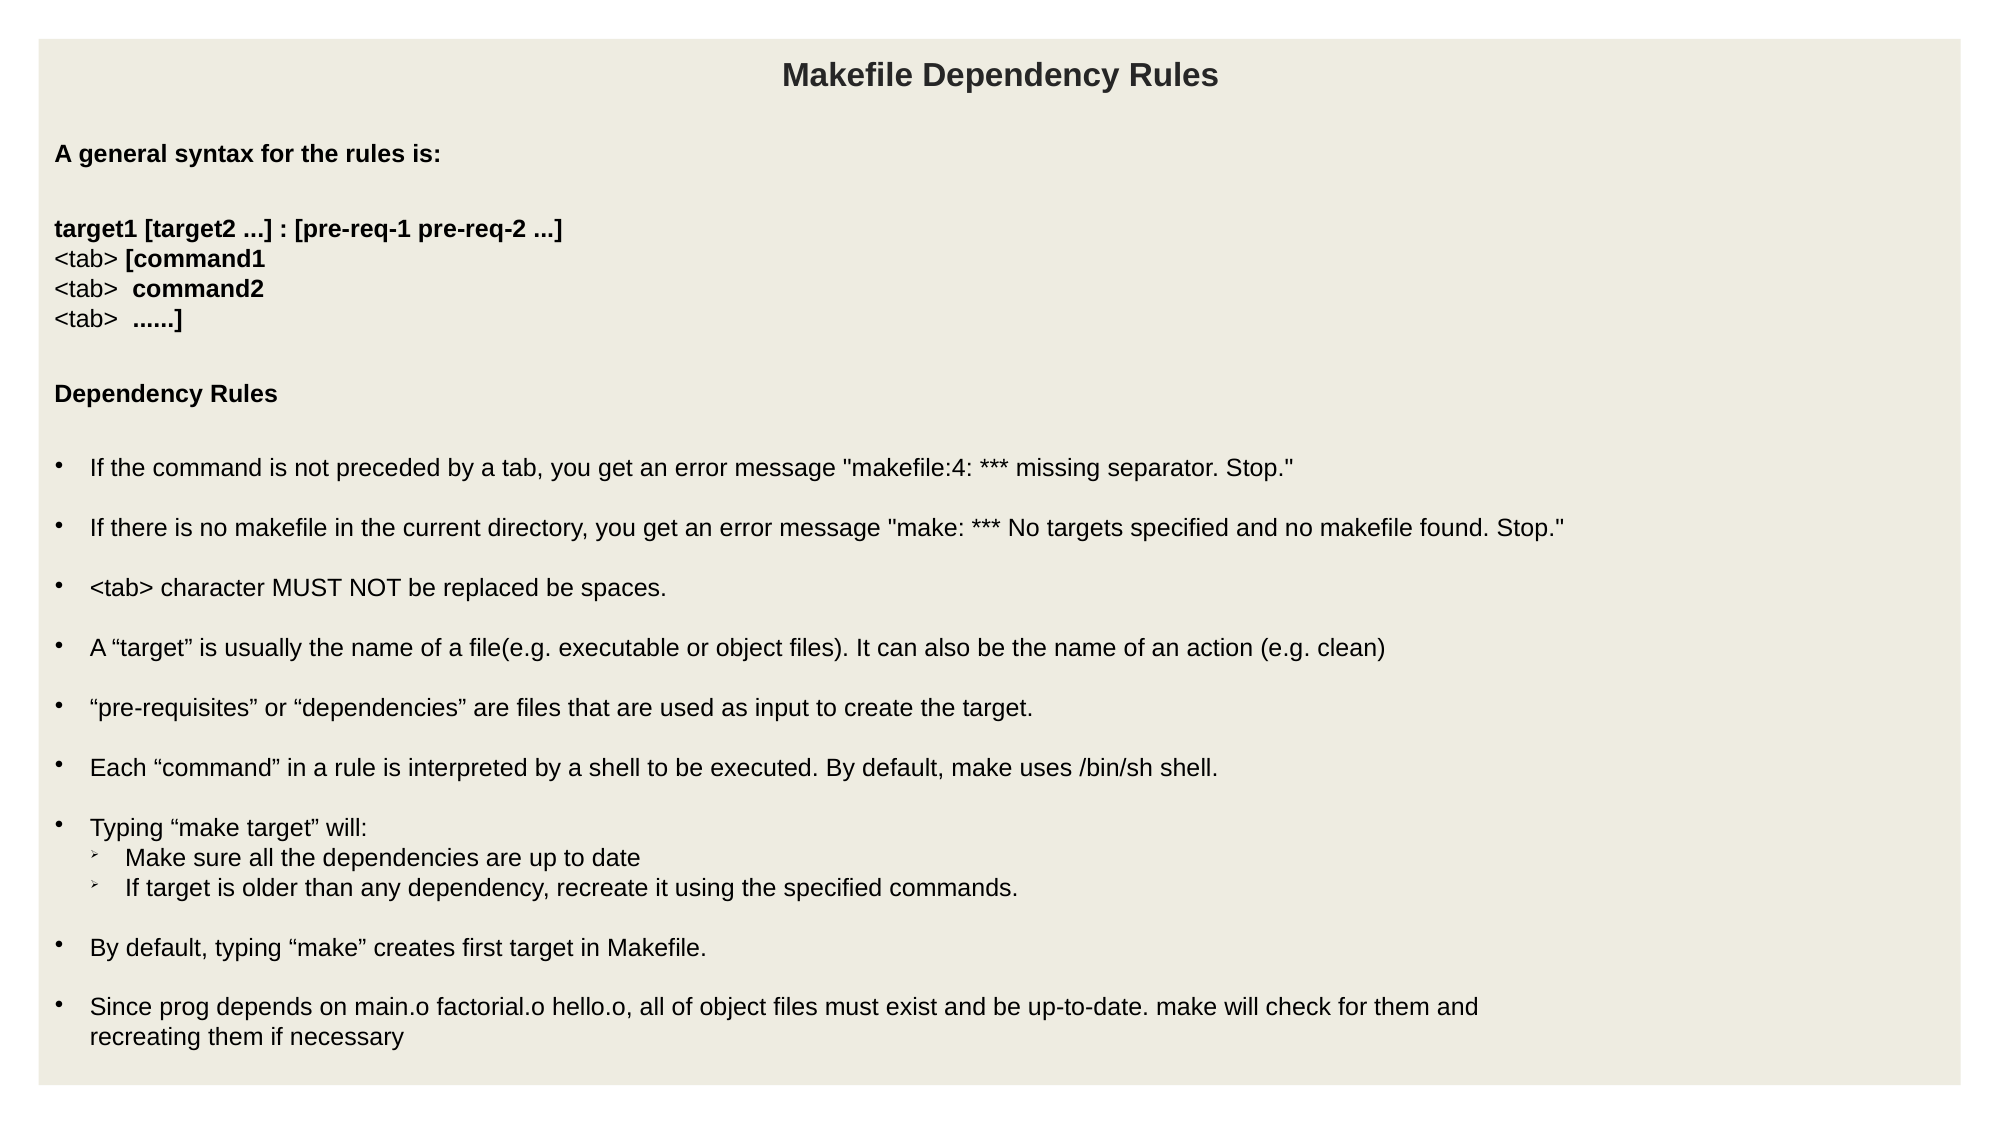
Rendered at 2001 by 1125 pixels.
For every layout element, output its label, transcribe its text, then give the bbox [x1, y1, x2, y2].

text_box A general syntax for the rules is: target1 [target2 ...] : [pre-req-1 pre-req-2 ...] <tab> [command1 <tab> command2 <tab> ......] Dependency Rules If the command is not preceded by a tab, you get an error message "makefile:4: *** missing separator. Stop." If there is no makefile in the current directory, you get an error message "make: *** No targets specified and no makefile found. Stop." <tab> character MUST NOT be replaced be spaces. A “target” is usually the name of a file(e.g. executable or object files). It can also be the name of an action (e.g. clean) “pre-requisites” or “dependencies” are files that are used as input to create the target. Each “command” in a rule is interpreted by a shell to be executed. By default, make uses /bin/sh shell. Typing “make target” will: Make sure all the dependencies are up to date If target is older than any dependency, recreate it using the specified commands. By default, typing “make” creates first target in Makefile. Since prog depends on main.o factorial.o hello.o, all of object files must exist and be up-to-date. make will check for them and recreating them if necessary [39, 129, 1963, 1087]
text_box Makefile Dependency Rules [39, 39, 1963, 106]
